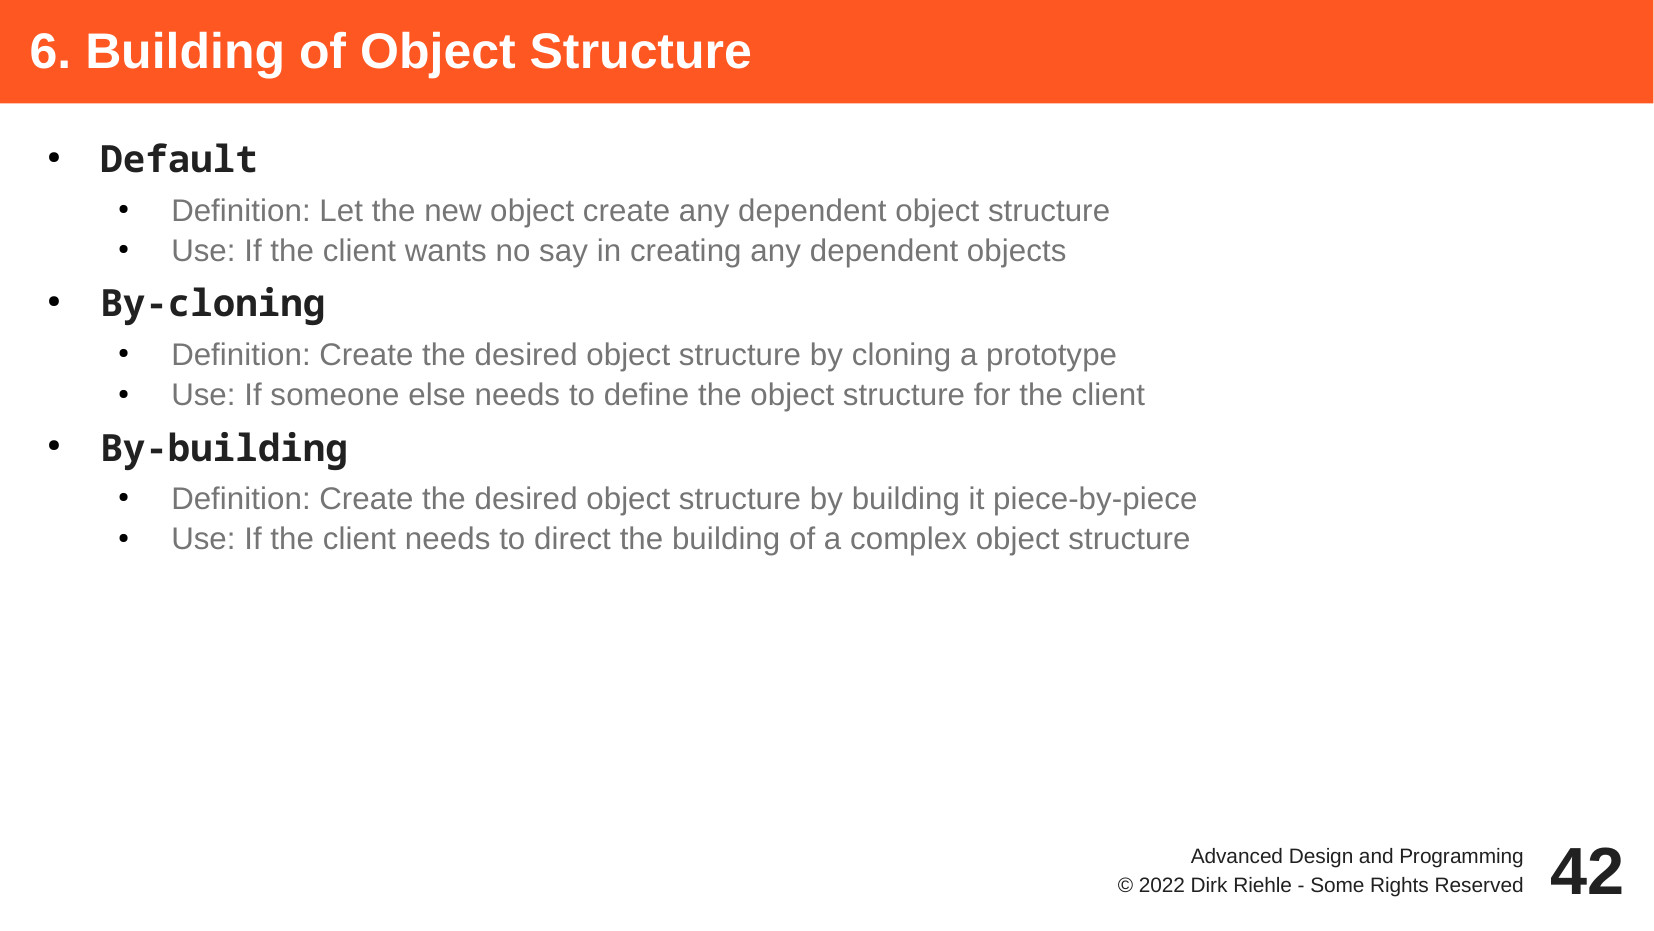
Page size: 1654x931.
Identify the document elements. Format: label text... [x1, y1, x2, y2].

title 6. Building of Object Structure [0, 0, 1654, 104]
list Default Definition: Let the new object create any dependent object structure Use: If the client wants no say in creating any dependent objects By-cloning Definition: Create the desired object structure by cloning a prototype Use: If someone else needs to define the object structure for the client By-building Definition: Create the desired object structure by building it piece-by-piece Use: If the client needs to direct the building of a complex object structure [29, 132, 1625, 813]
